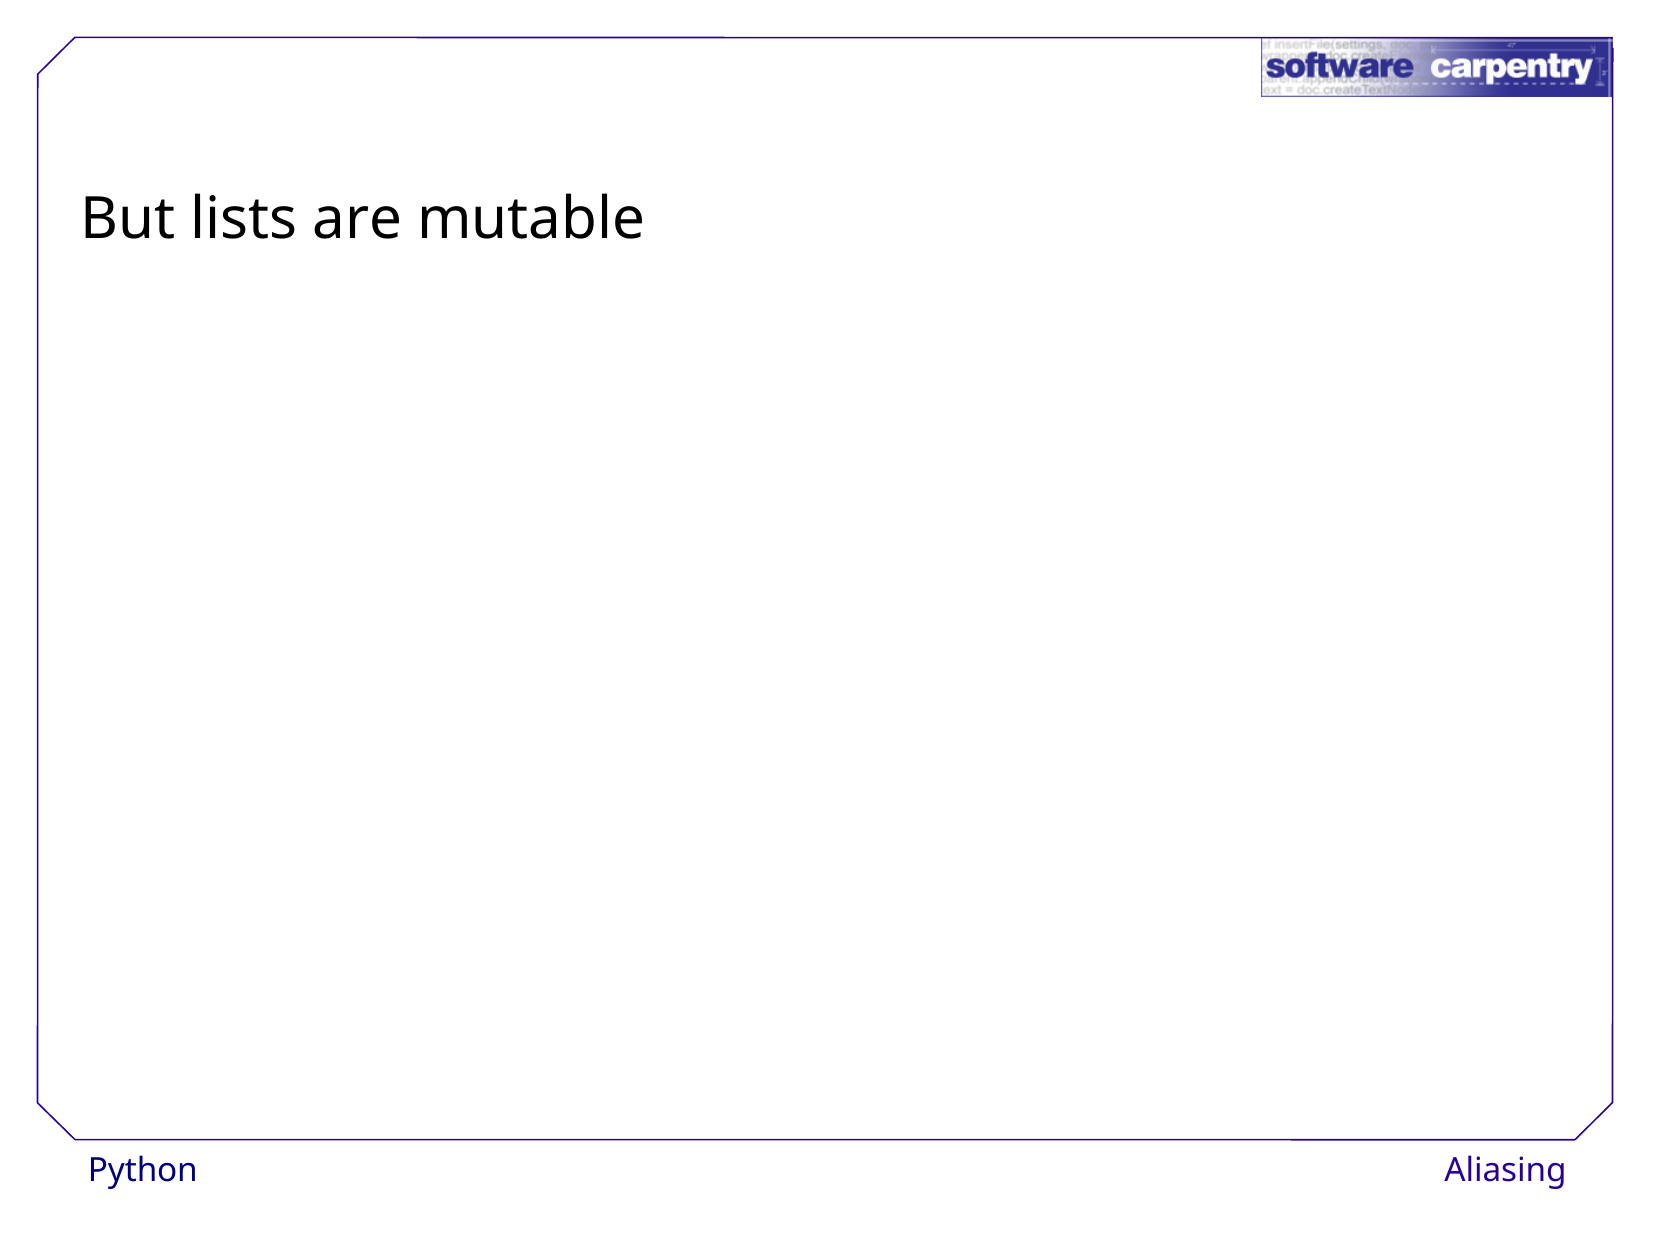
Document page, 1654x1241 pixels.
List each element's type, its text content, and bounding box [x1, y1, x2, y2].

text_box But lists are mutable [65, 138, 811, 259]
picture [1261, 39, 1613, 97]
